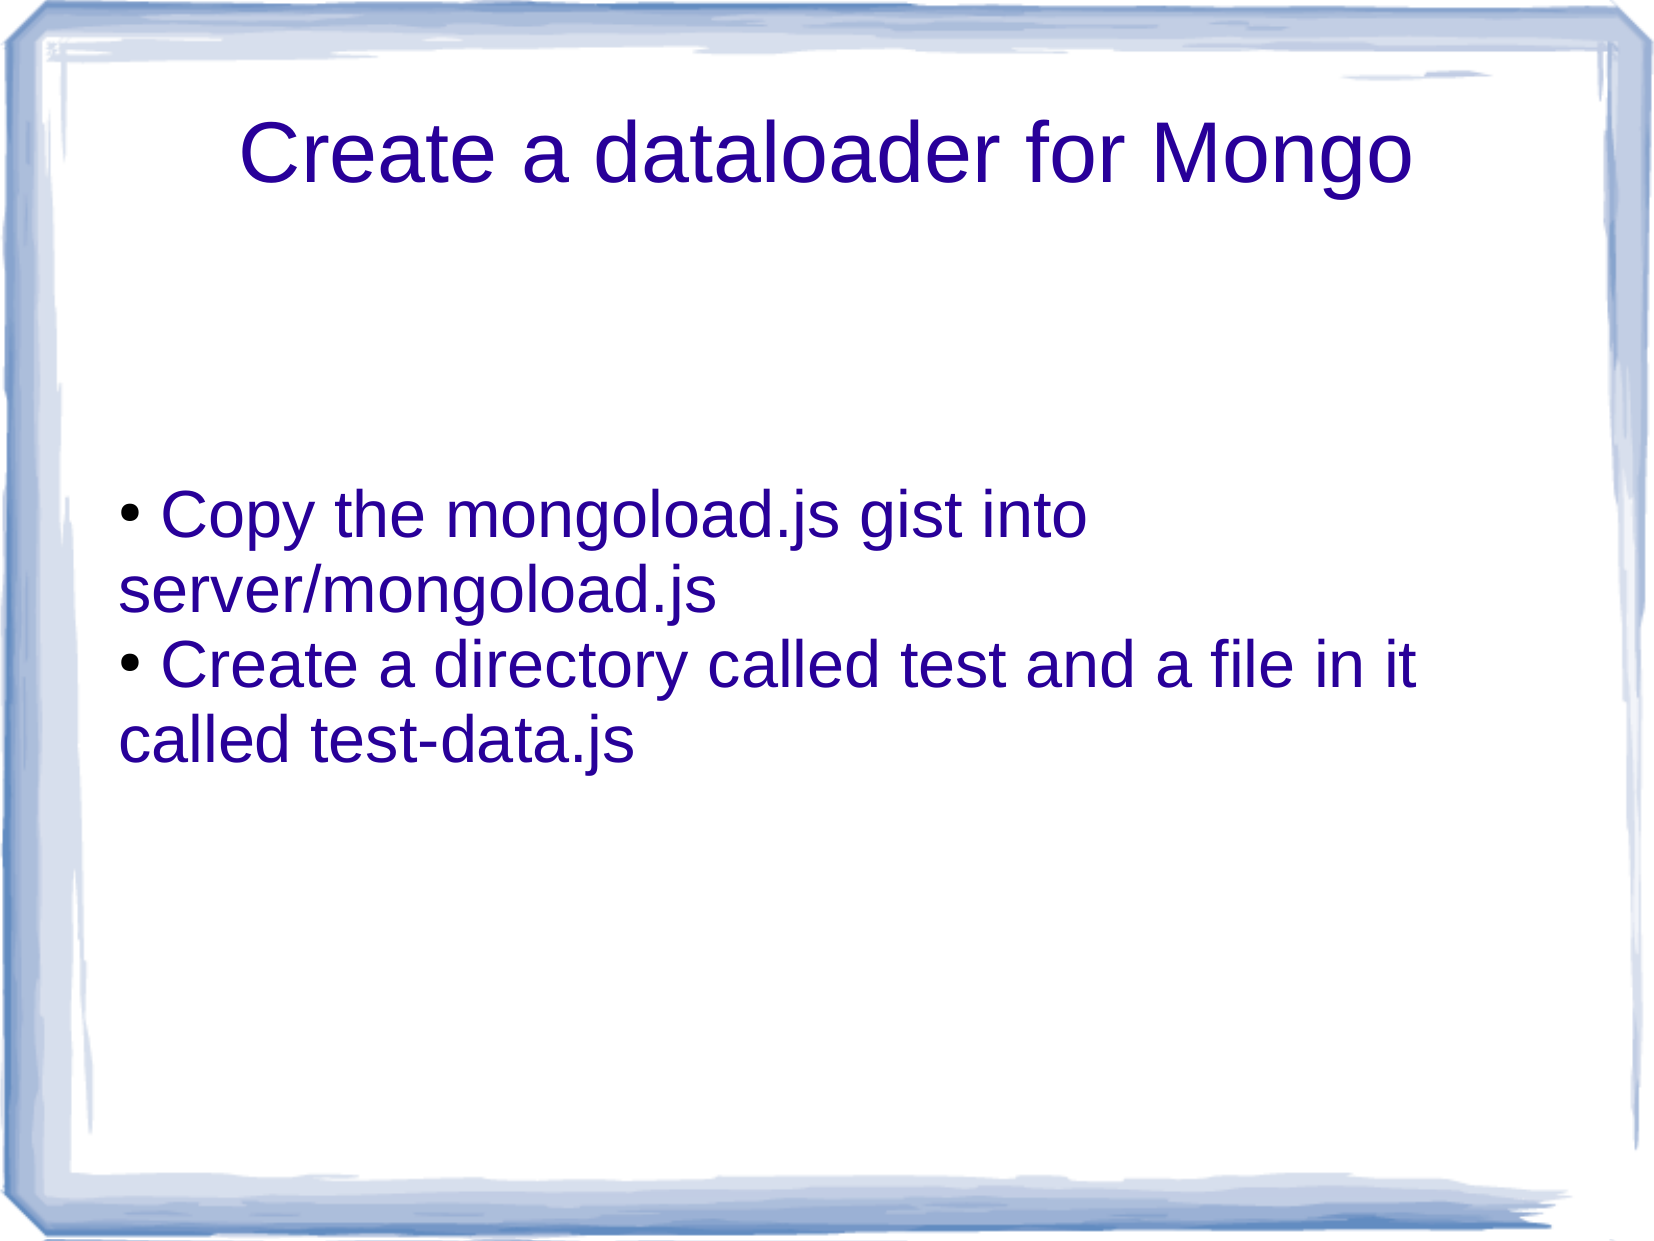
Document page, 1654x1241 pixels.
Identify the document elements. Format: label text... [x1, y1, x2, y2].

subtitle Copy the mongoload.js gist into server/mongoload.js Create a directory called test and a file in it called test-data.js [118, 324, 1571, 1004]
picture [0, 0, 1654, 1241]
title Create a dataloader for Mongo [82, 49, 1571, 257]
